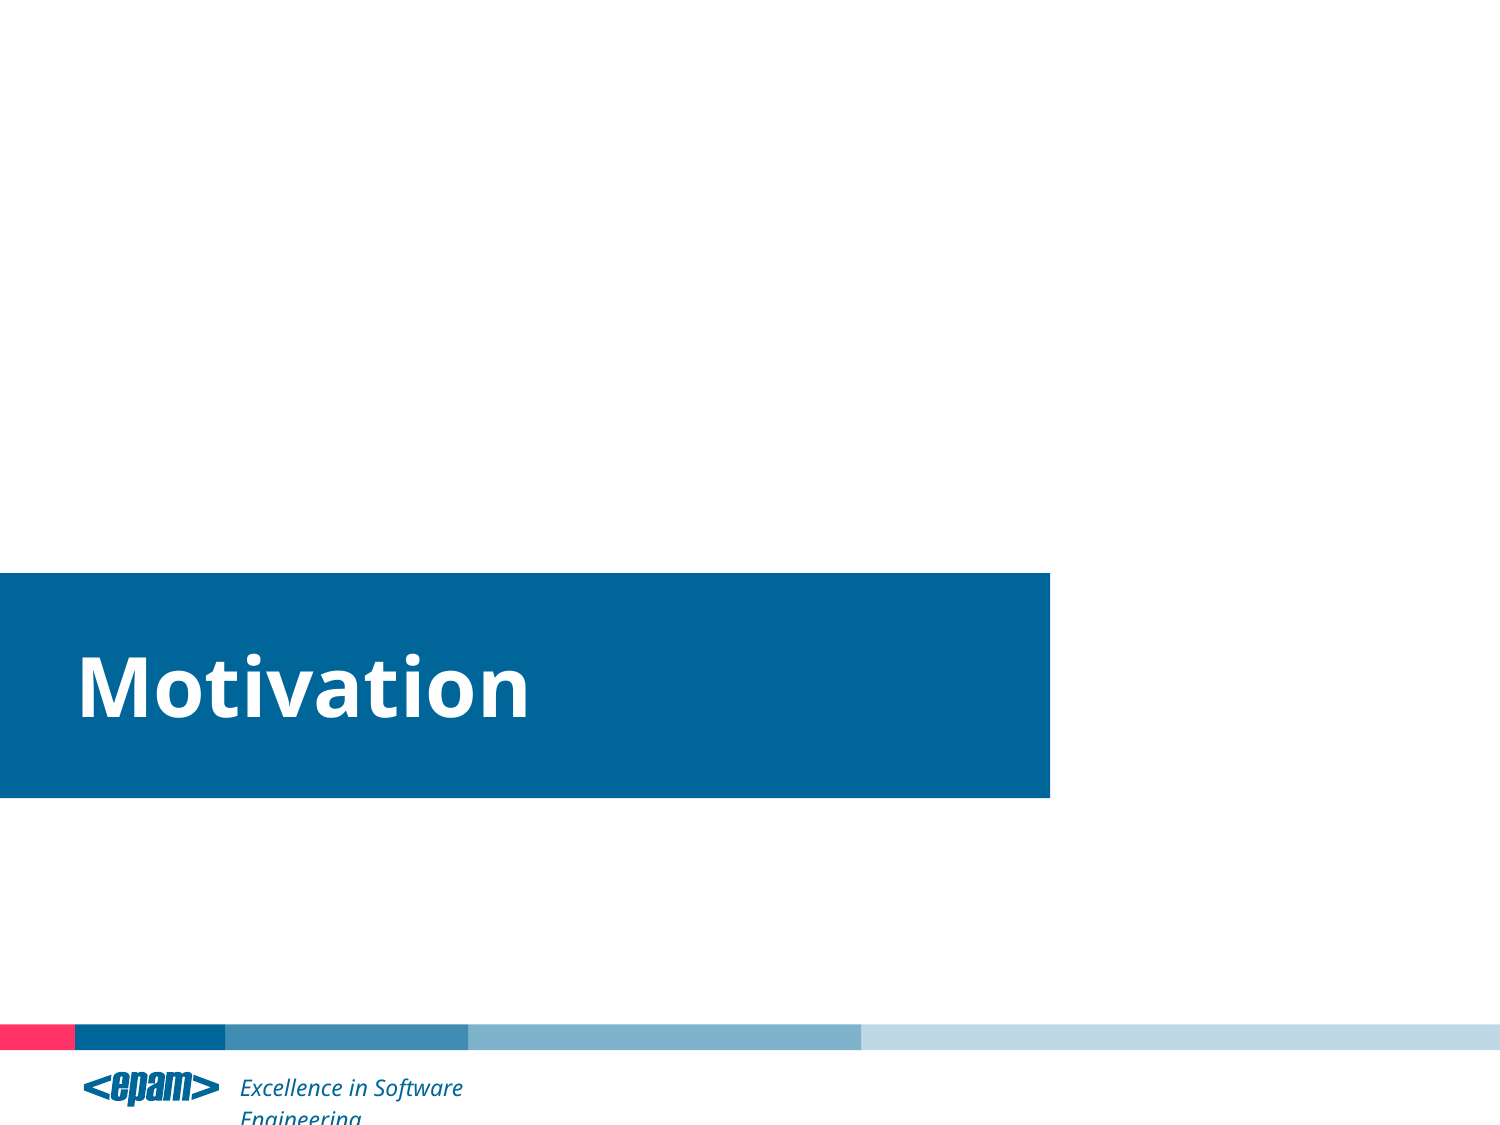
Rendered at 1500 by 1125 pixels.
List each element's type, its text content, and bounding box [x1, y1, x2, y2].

title Motivation [0, 573, 1051, 799]
